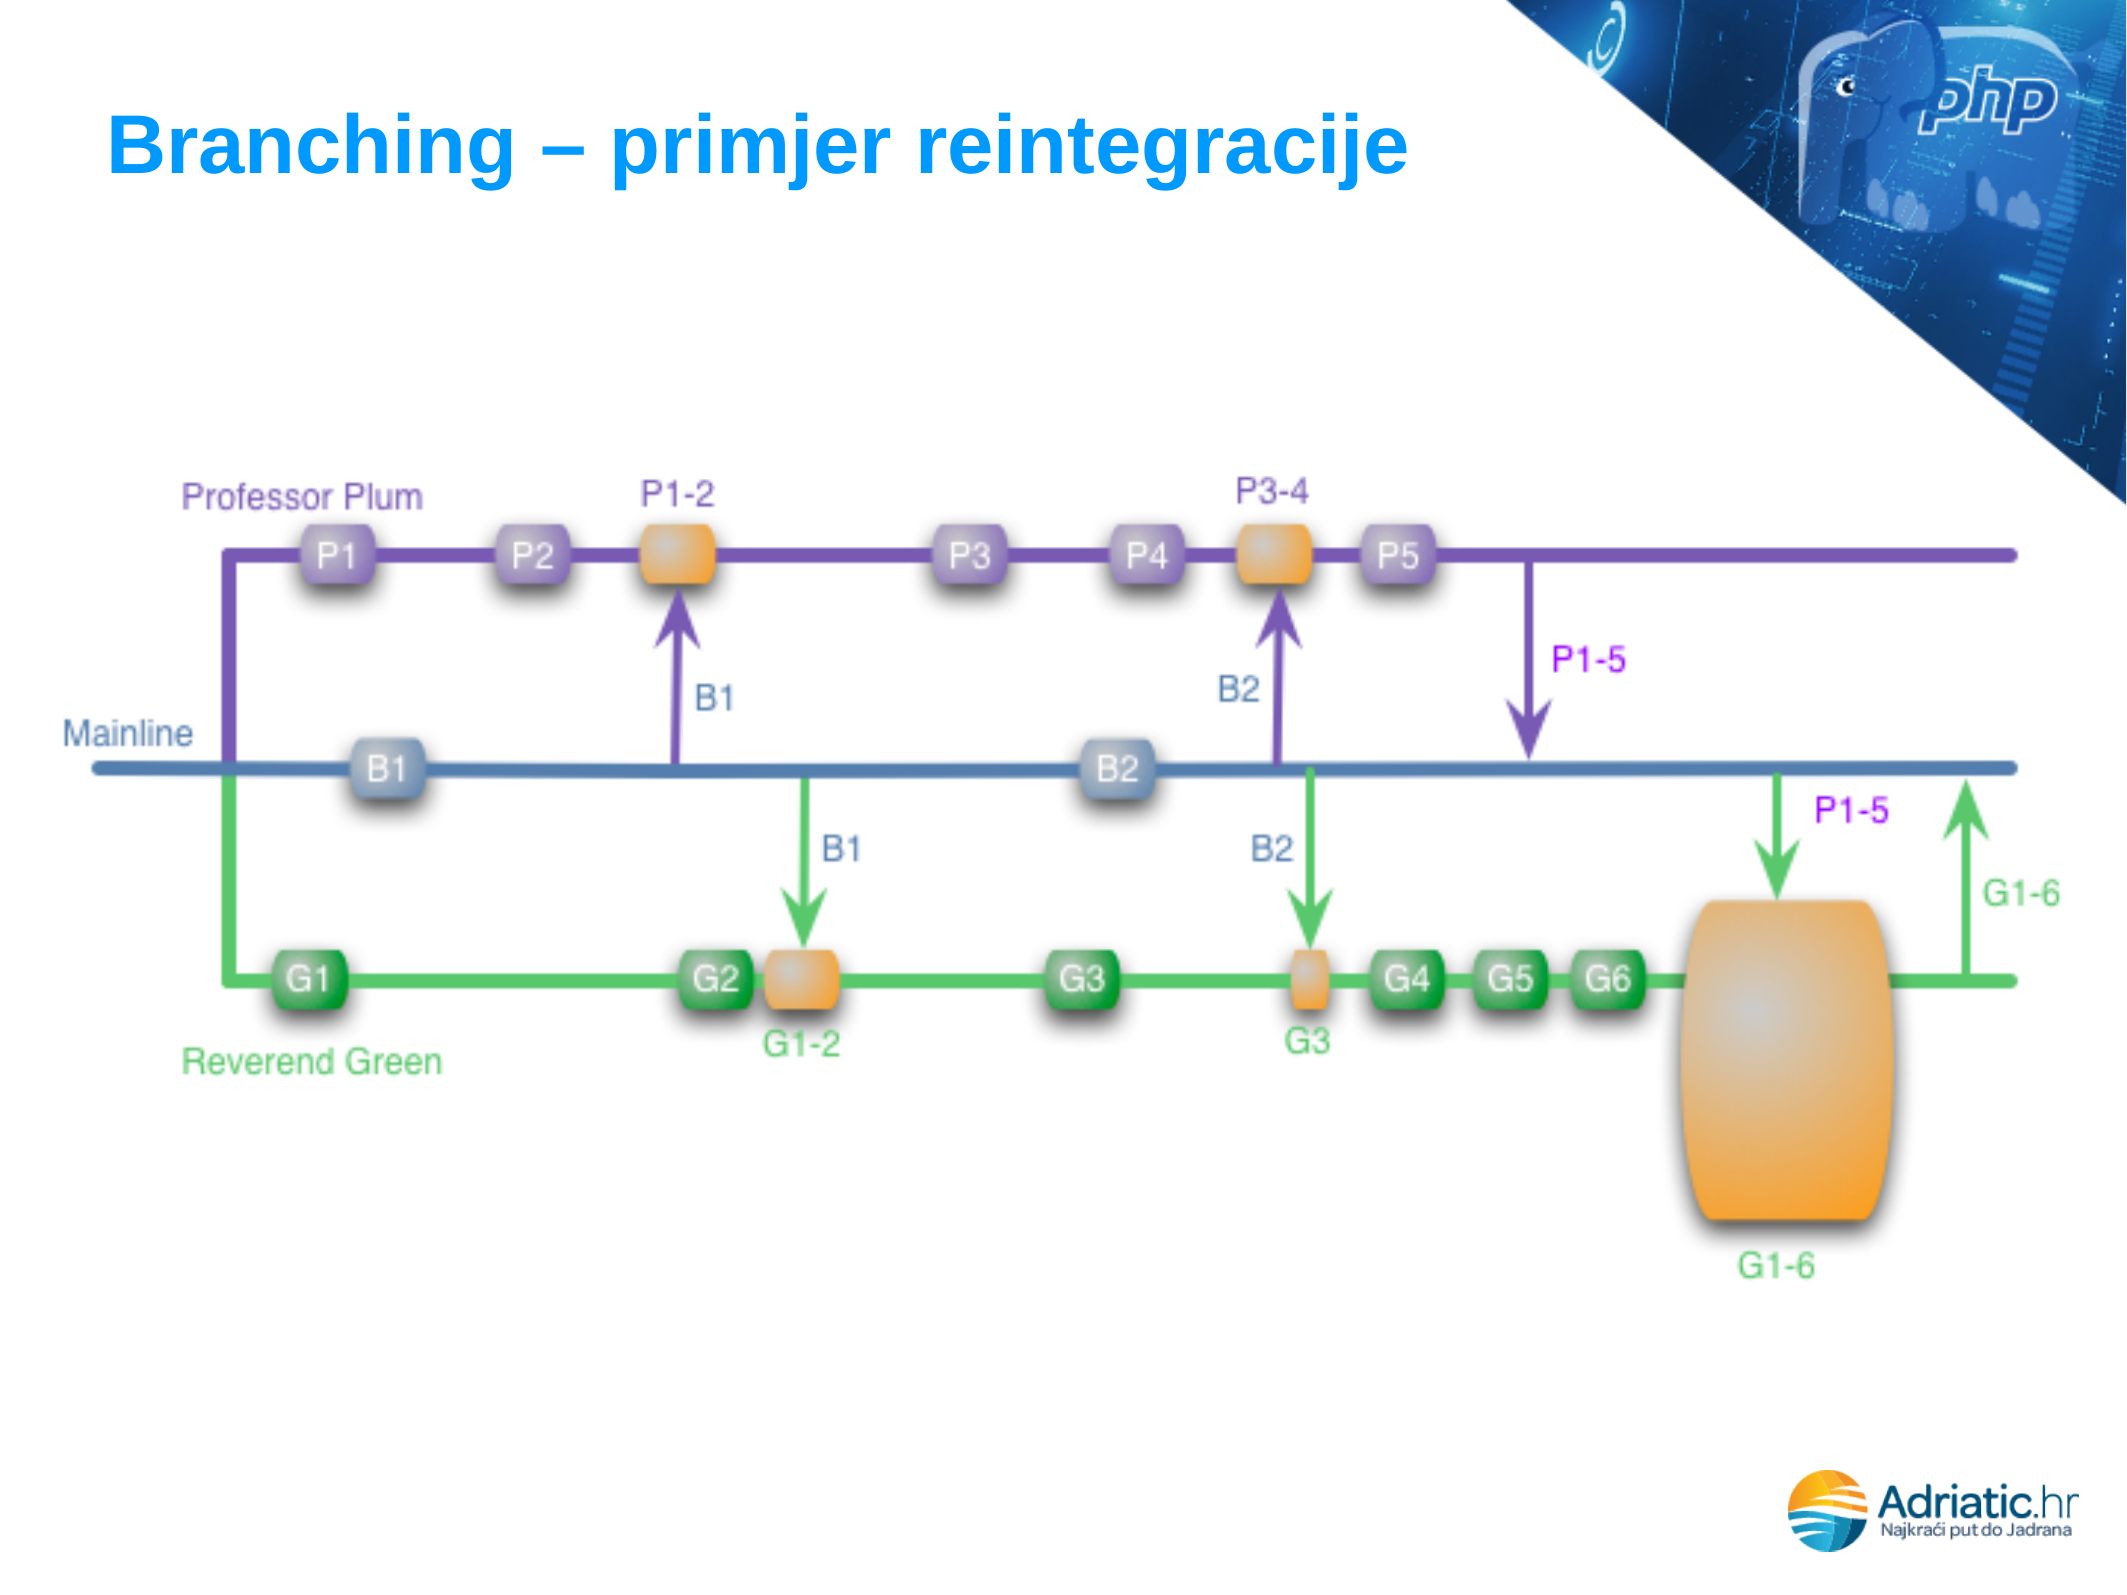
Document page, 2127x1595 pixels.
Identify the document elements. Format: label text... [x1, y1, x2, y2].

picture [1788, 1470, 2079, 1552]
picture [63, 0, 2127, 1288]
title Branching – primjer reintegracije [106, 70, 1630, 219]
